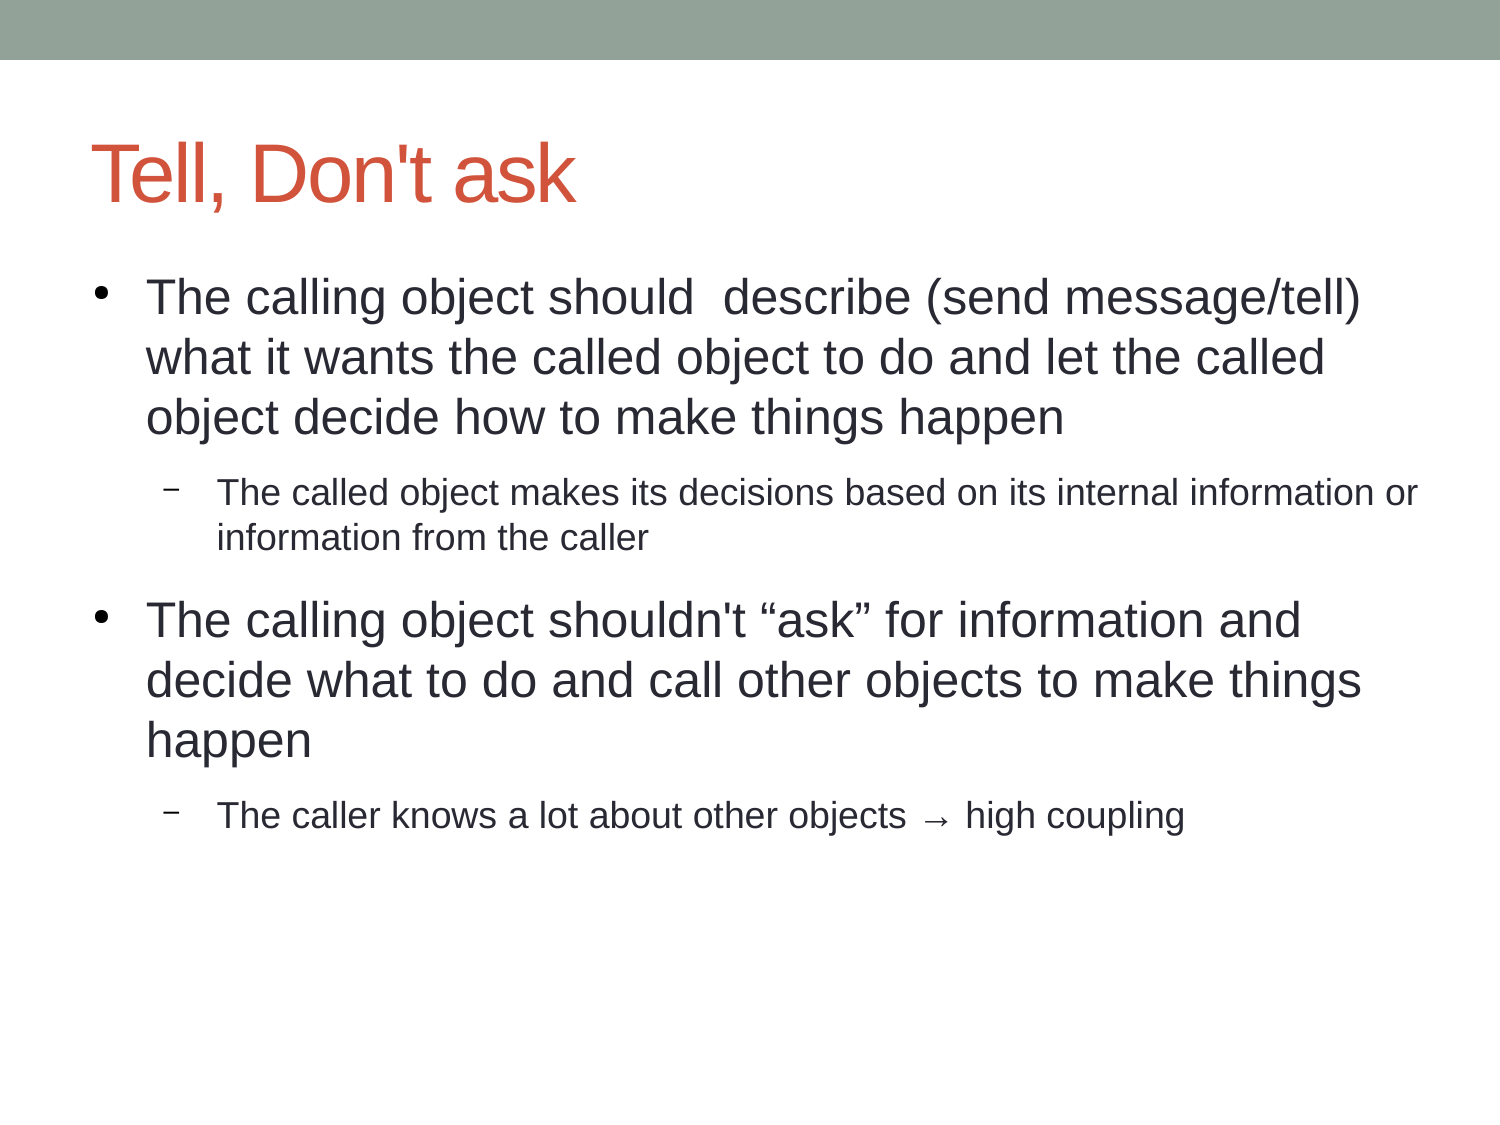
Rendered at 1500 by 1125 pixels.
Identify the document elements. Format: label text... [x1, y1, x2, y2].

list The calling object should describe (send message/tell) what it wants the called object to do and let the called object decide how to make things happen The called object makes its decisions based on its internal information or information from the caller The calling object shouldn't “ask” for information and decide what to do and call other objects to make things happen The caller knows a lot about other objects → high coupling [75, 264, 1425, 1065]
title Tell, Don't ask [75, 87, 1425, 250]
